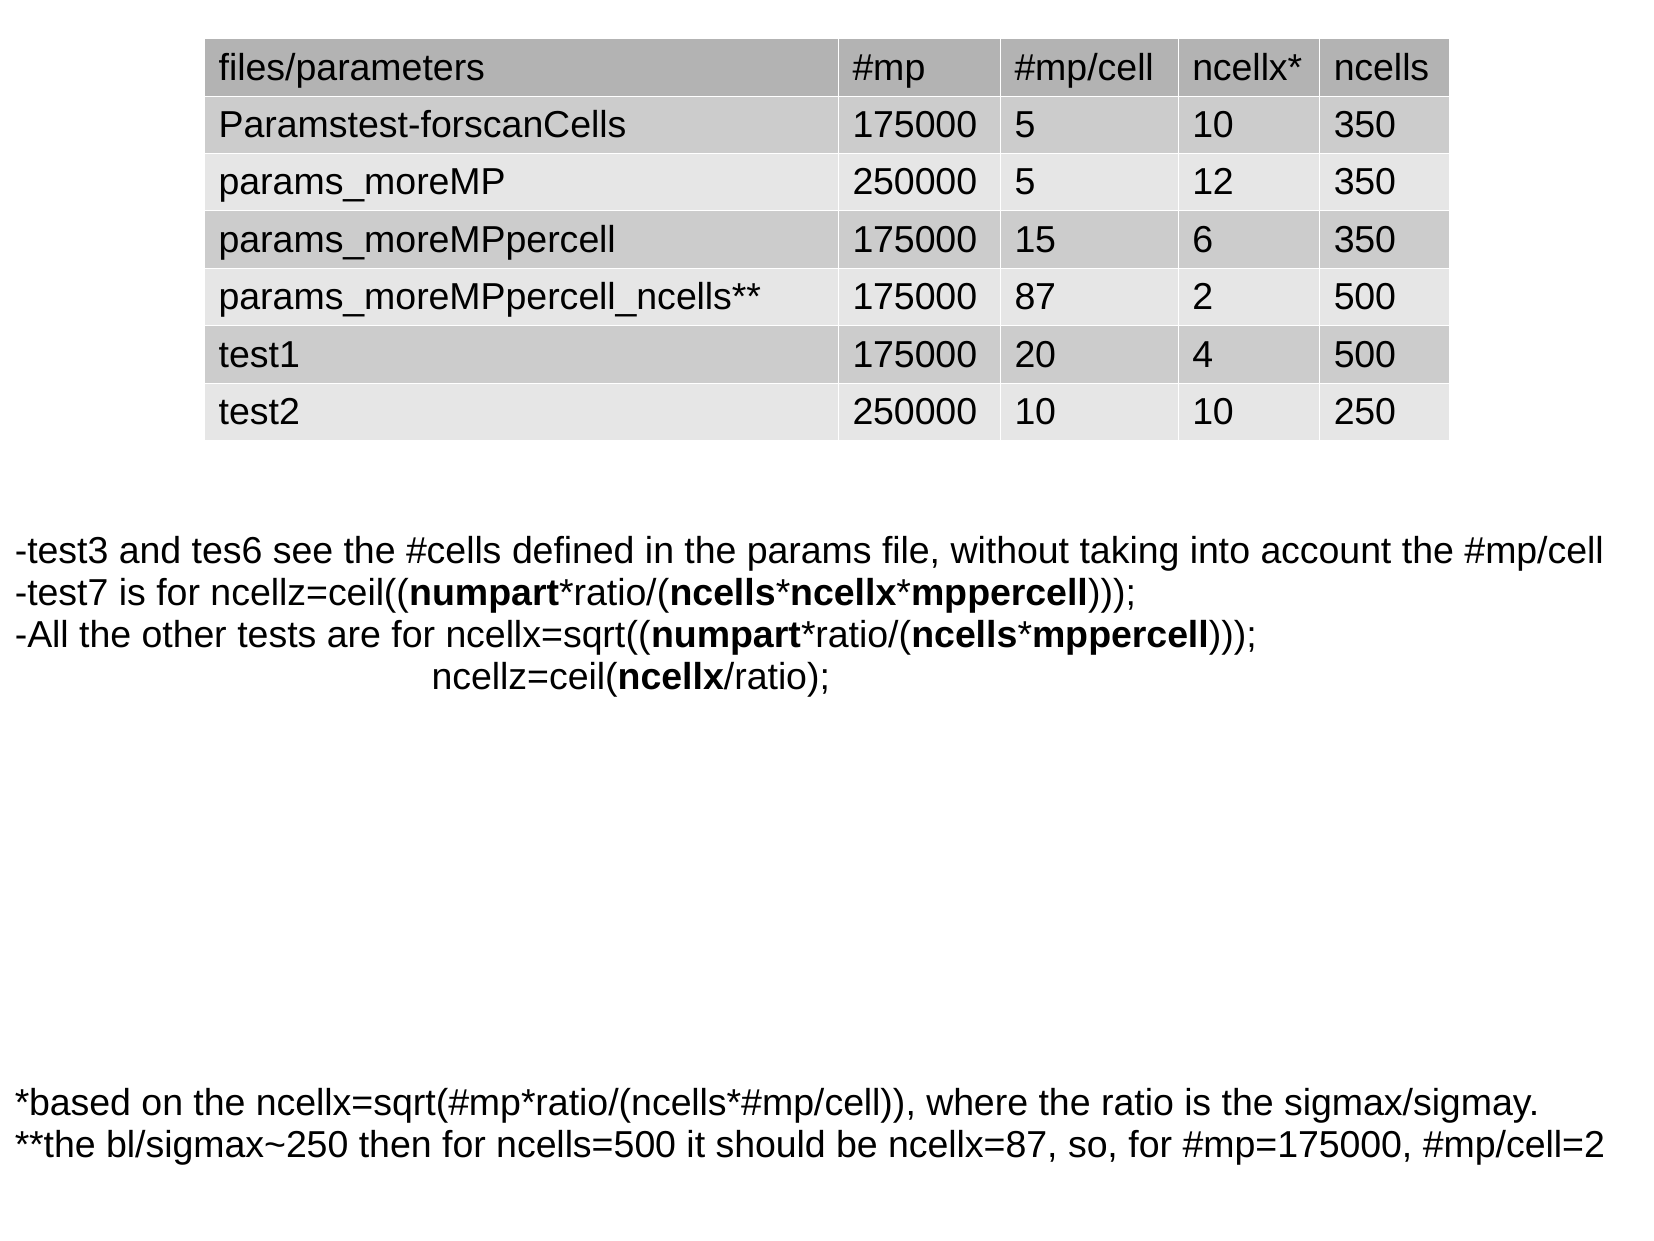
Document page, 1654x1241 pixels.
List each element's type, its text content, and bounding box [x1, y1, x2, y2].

table_cell 175000 [839, 97, 1000, 153]
text_box *based on the ncellx=sqrt(#mp*ratio/(ncells*#mp/cell)), where the ratio is the sigmax/sigmay. **the bl/sigmax~250 then for ncells=500 it should be ncellx=87, so, for #mp=175000, #mp/cell=2 [0, 1073, 1654, 1216]
table_cell 20 [1001, 326, 1178, 383]
table_cell 250000 [839, 154, 1000, 210]
table_cell 10 [1179, 97, 1319, 153]
text_box -test3 and tes6 see the #cells defined in the params file, without taking into account the #mp/cell -test7 is for ncellz=ceil((numpart*ratio/(ncells*ncellx*mppercell))); -All the other tests are for ncellx=sqrt((numpart*ratio/(ncells*mppercell))); ncellz=ceil(ncellx/ratio); [0, 522, 1654, 706]
table_cell 2 [1179, 269, 1319, 325]
table_cell 350 [1320, 154, 1449, 210]
table_cell 6 [1179, 211, 1319, 268]
table_cell test1 [205, 326, 838, 383]
table_cell 500 [1320, 326, 1449, 383]
table_cell params_moreMP [205, 154, 838, 210]
table_header files/parameters [205, 39, 838, 96]
table_cell 87 [1001, 269, 1178, 325]
table_cell 500 [1320, 269, 1449, 325]
table_cell test2 [205, 384, 838, 440]
table_header ncells [1320, 39, 1449, 96]
table_cell 10 [1001, 384, 1178, 440]
table_header #mp [839, 39, 1000, 96]
table_cell 10 [1179, 384, 1319, 440]
table_cell 15 [1001, 211, 1178, 268]
table_cell 250000 [839, 384, 1000, 440]
table_header ncellx* [1179, 39, 1319, 96]
table_header #mp/cell [1001, 39, 1178, 96]
table_cell 175000 [839, 269, 1000, 325]
table_cell params_moreMPpercell_ncells** [205, 269, 838, 325]
table_cell params_moreMPpercell [205, 211, 838, 268]
table_cell 350 [1320, 97, 1449, 153]
table_cell 250 [1320, 384, 1449, 440]
table_cell Paramstest-forscanCells [205, 97, 838, 153]
table_cell 350 [1320, 211, 1449, 268]
table_cell 175000 [839, 211, 1000, 268]
table_cell 5 [1001, 154, 1178, 210]
table_cell 175000 [839, 326, 1000, 383]
table_cell 4 [1179, 326, 1319, 383]
table_cell 5 [1001, 97, 1178, 153]
table_cell 12 [1179, 154, 1319, 210]
